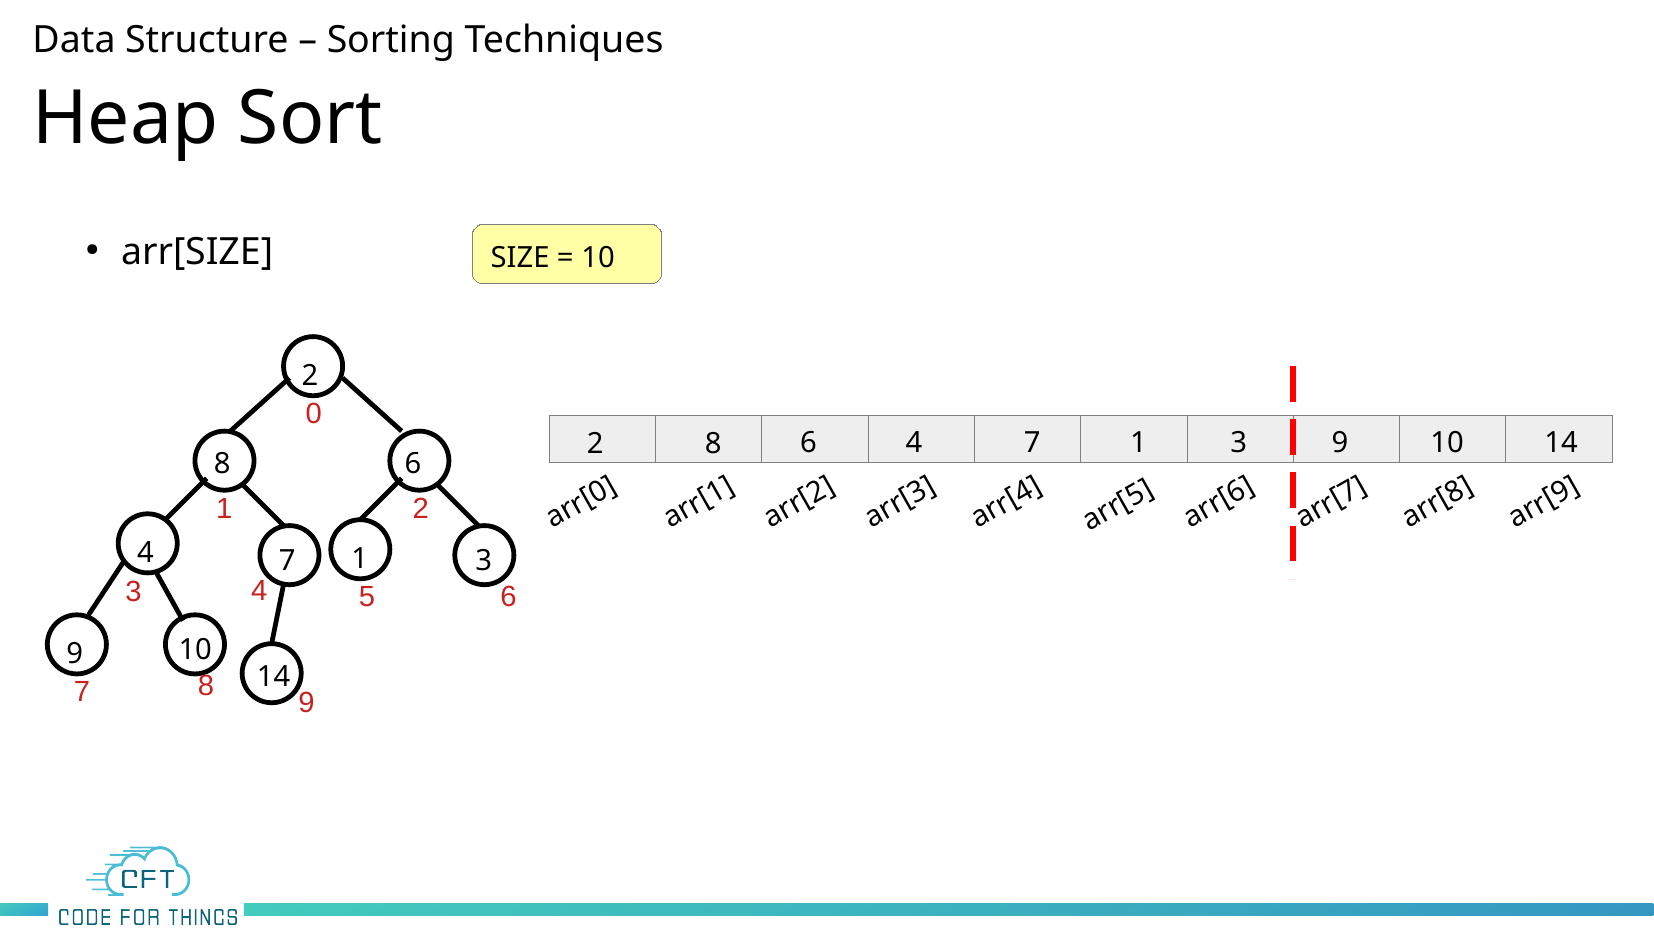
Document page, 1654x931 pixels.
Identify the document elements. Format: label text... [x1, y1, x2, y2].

text_box [757, 415, 785, 463]
text_box arr[6] [1164, 438, 1290, 554]
text_box arr[0] [520, 459, 661, 554]
text_box arr[4] [949, 439, 1087, 554]
text_box [100, 626, 107, 663]
text_box [1483, 415, 1529, 463]
text_box 4 [890, 413, 958, 463]
text_box [184, 614, 212, 620]
text_box 10 [163, 620, 231, 670]
text_box 6 [485, 572, 532, 621]
text_box 1 [1115, 413, 1164, 463]
text_box 4 [122, 523, 171, 573]
text_box [291, 336, 335, 346]
text_box 10 [1415, 413, 1483, 463]
text_box [404, 431, 435, 435]
text_box [454, 538, 460, 572]
text_box [118, 528, 122, 558]
text_box 6 [785, 413, 853, 463]
text_box 9 [51, 624, 100, 674]
text_box 7 [1009, 413, 1058, 463]
text_box [126, 513, 170, 523]
text_box [470, 581, 485, 585]
text_box [330, 532, 336, 566]
text_box 9 [1316, 413, 1384, 463]
text_box [1597, 415, 1613, 463]
text_box 4 [236, 566, 283, 615]
picture [59, 846, 237, 925]
text_box 14 [1529, 413, 1597, 463]
text_box 8 [199, 435, 266, 485]
text_box arr[SIZE] [70, 217, 315, 284]
text_box 1 [201, 484, 248, 532]
text_box [272, 525, 307, 531]
text_box [853, 415, 890, 463]
text_box SIZE = 10 [475, 228, 656, 278]
text_box 3 [1215, 413, 1264, 463]
text_box arr[1] [637, 451, 774, 554]
text_box 2 [572, 415, 644, 465]
text_box 5 [343, 572, 390, 621]
text_box [1058, 415, 1115, 463]
text_box 3 [110, 567, 116, 576]
text_box [385, 533, 390, 566]
text_box [171, 525, 178, 562]
text_box [258, 643, 286, 647]
text_box arr[2] [738, 443, 875, 554]
text_box arr[5] [1058, 442, 1199, 558]
text_box [313, 537, 320, 574]
text_box 0 [290, 389, 337, 437]
text_box [209, 431, 240, 435]
text_box [254, 697, 283, 703]
text_box [338, 519, 382, 529]
text_box [55, 614, 99, 624]
text_box arr[9] [1482, 442, 1625, 554]
text_box [194, 445, 199, 476]
text_box [472, 224, 662, 284]
text_box arr[7] [1272, 441, 1412, 554]
text_box [467, 525, 502, 531]
text_box [283, 581, 304, 585]
text_box arr[3] [839, 450, 981, 554]
text_box [1264, 415, 1316, 463]
text_box [259, 540, 264, 566]
text_box 7 [59, 667, 105, 716]
text_box 3 [460, 531, 509, 581]
text_box [958, 415, 1009, 463]
text_box 1 [336, 529, 385, 579]
text_box 6 [389, 435, 457, 485]
text_box 2 [397, 484, 444, 532]
text_box [47, 630, 51, 659]
text_box [1164, 415, 1215, 463]
text_box 8 [690, 415, 757, 465]
text_box [644, 415, 690, 463]
text_box 7 [264, 531, 313, 581]
text_box [1384, 415, 1415, 463]
text_box 2 [286, 346, 349, 396]
title Data Structure – Sorting Techniques Heap Sort [32, 12, 1184, 166]
text_box [549, 415, 572, 463]
text_box 3 [110, 567, 157, 616]
text_box arr[8] [1380, 438, 1515, 554]
text_box [509, 538, 514, 572]
text_box 8 [183, 661, 229, 710]
text_box 14 [242, 647, 309, 697]
text_box 9 [283, 679, 330, 727]
